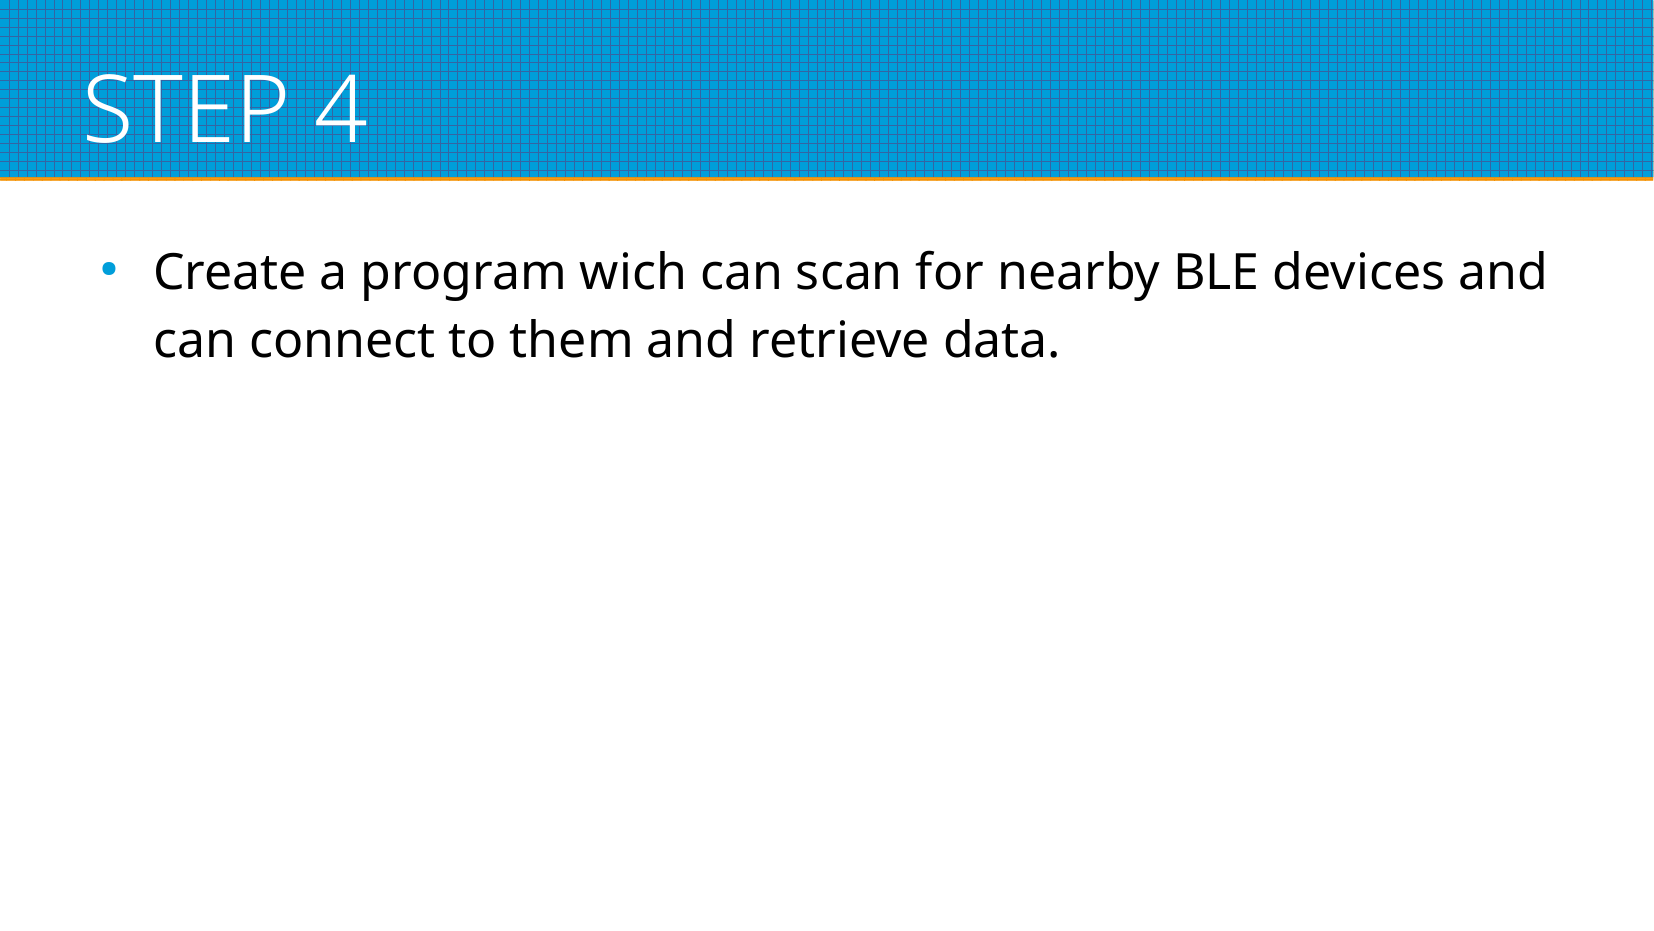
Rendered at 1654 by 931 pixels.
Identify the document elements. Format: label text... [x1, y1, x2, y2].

list Create a program wich can scan for nearby BLE devices and can connect to them and retrieve data. [82, 236, 1563, 811]
title STEP 4 [82, 14, 1571, 171]
